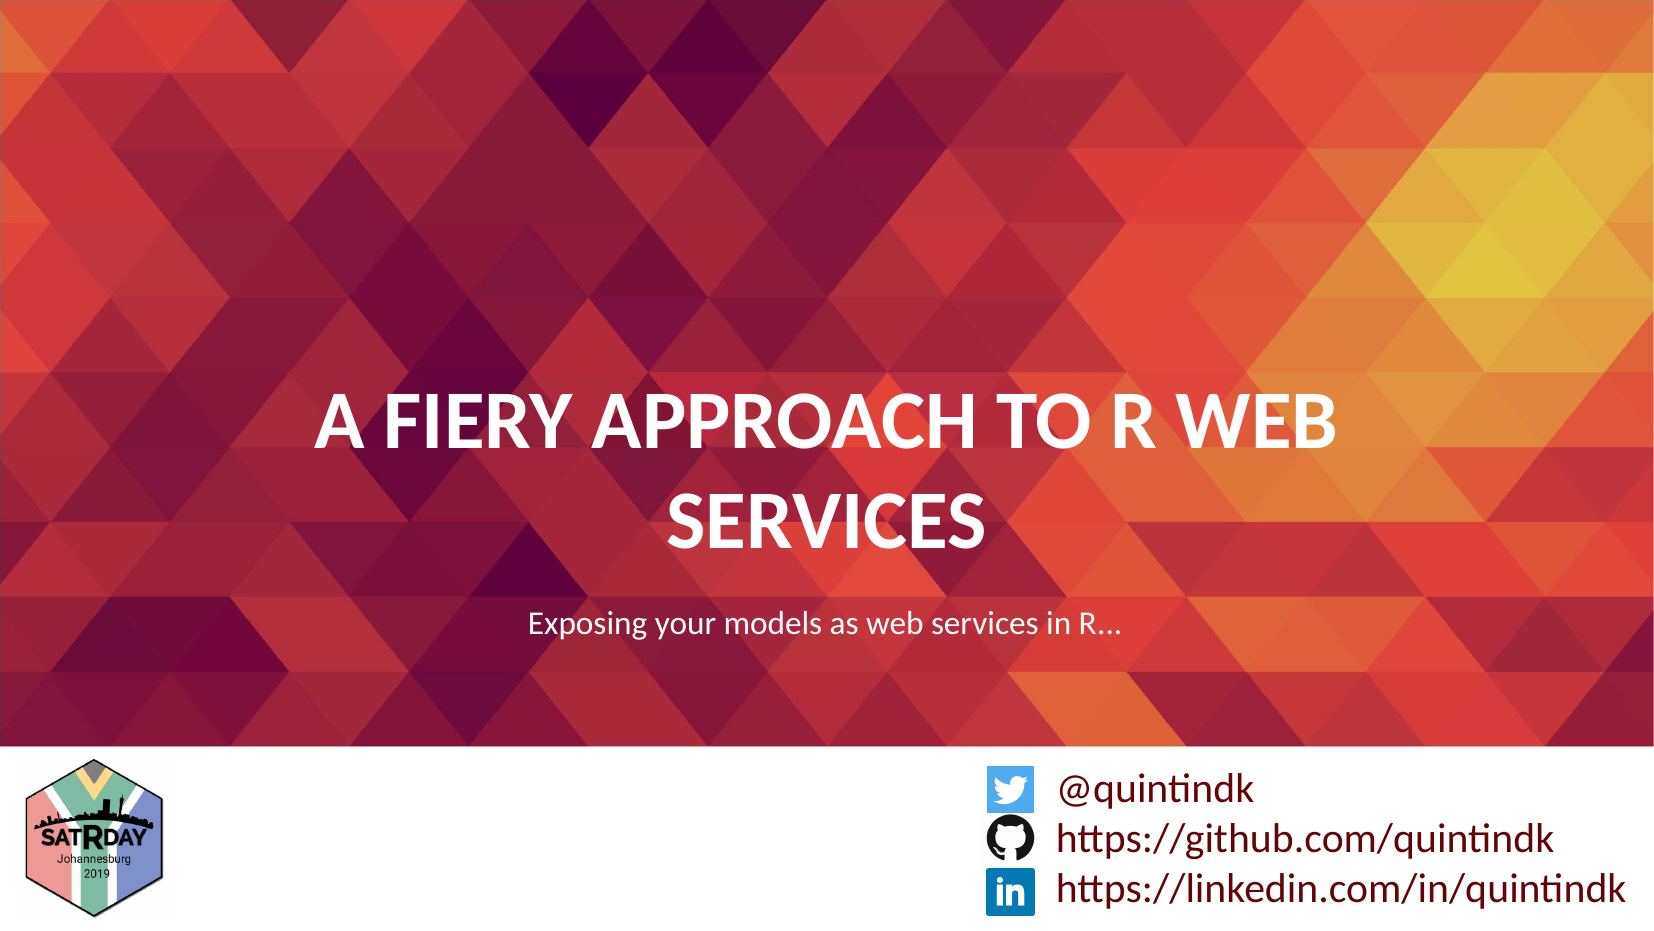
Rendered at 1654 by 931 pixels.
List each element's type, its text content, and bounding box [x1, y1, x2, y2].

subtitle Exposing your models as web services in R... [147, 582, 1504, 661]
title A fiery approach to r web services [149, 397, 1504, 533]
picture [0, 0, 1654, 931]
text_box @quintindk https://github.com/quintindk https://linkedin.com/in/quintindk [1041, 753, 1642, 931]
